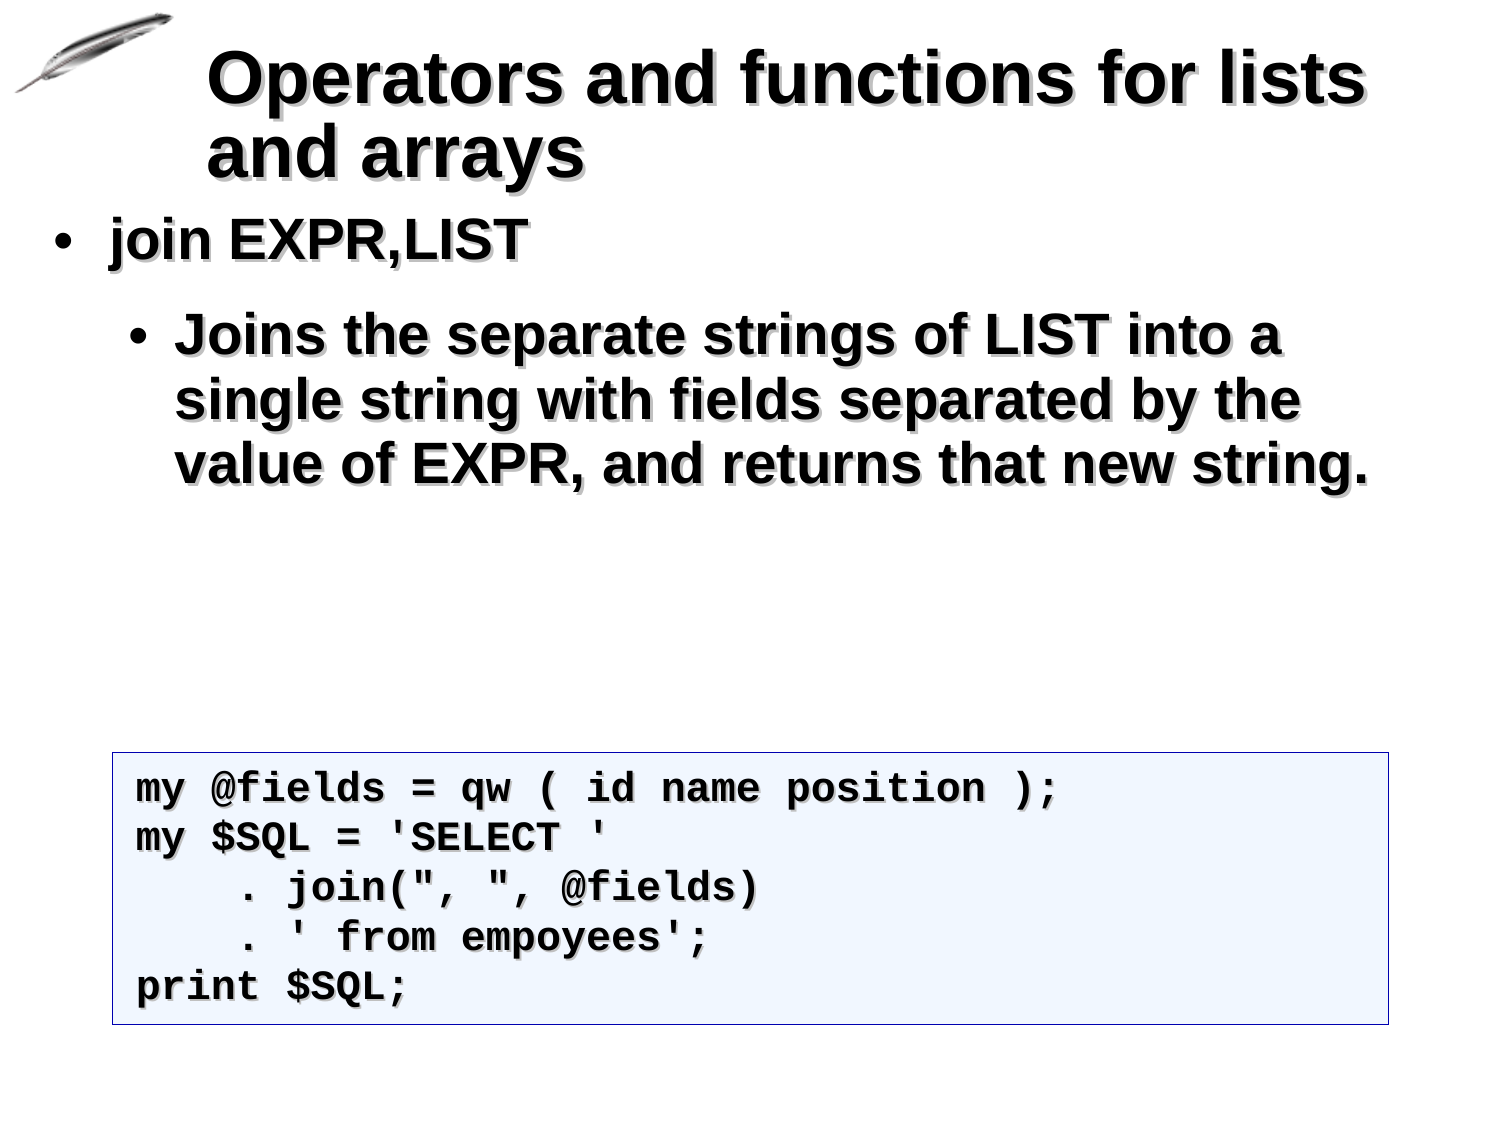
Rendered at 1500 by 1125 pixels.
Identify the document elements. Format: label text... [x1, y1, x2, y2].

text_box my @fields = qw ( id name position ); my $SQL = 'SELECT ' . join(", ", @fields) . ' from empoyees'; print $SQL; [112, 752, 1389, 1025]
picture [11, 11, 179, 95]
title Operators and functions for lists and arrays [206, 0, 1418, 207]
list join EXPR,LIST Joins the separate strings of LIST into a single string with fields separated by the value of EXPR, and returns that new string. [53, 207, 1447, 1084]
